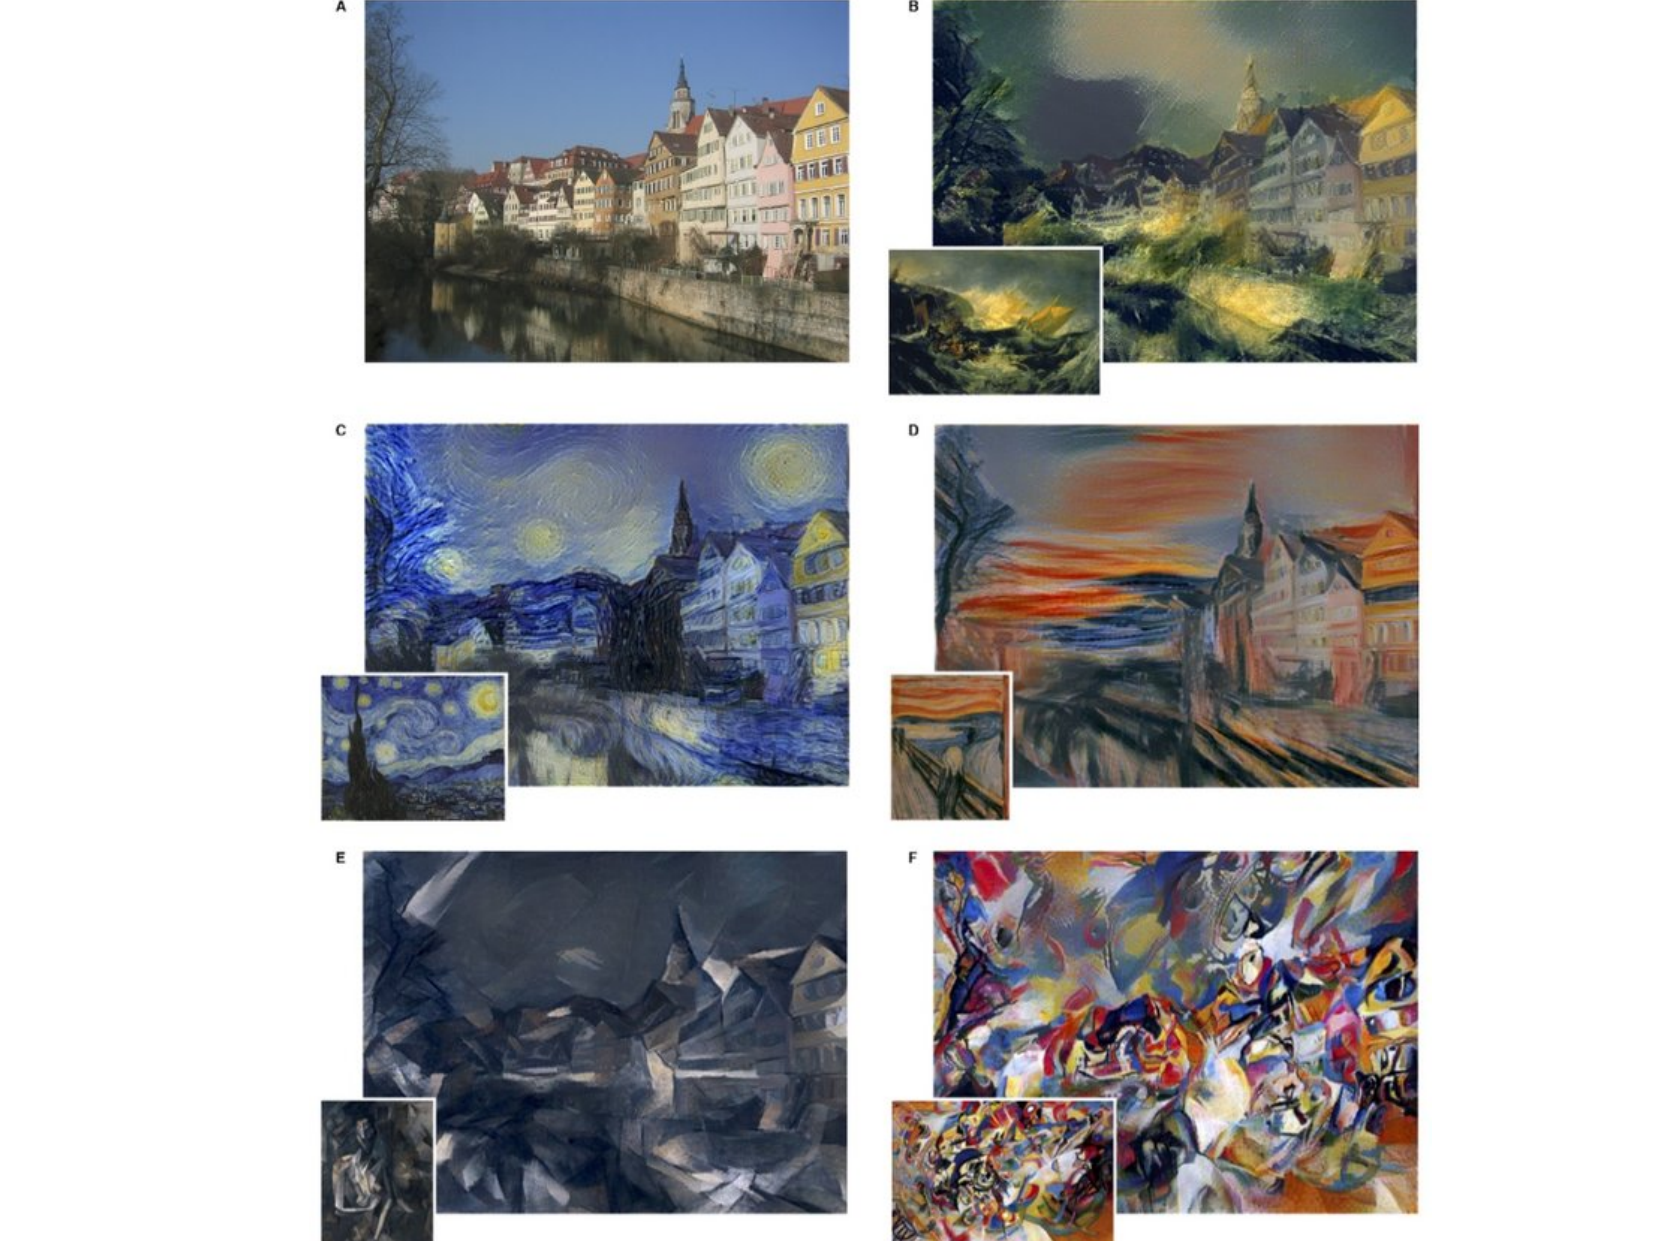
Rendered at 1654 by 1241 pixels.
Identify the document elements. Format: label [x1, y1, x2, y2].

picture [309, 0, 1432, 1241]
